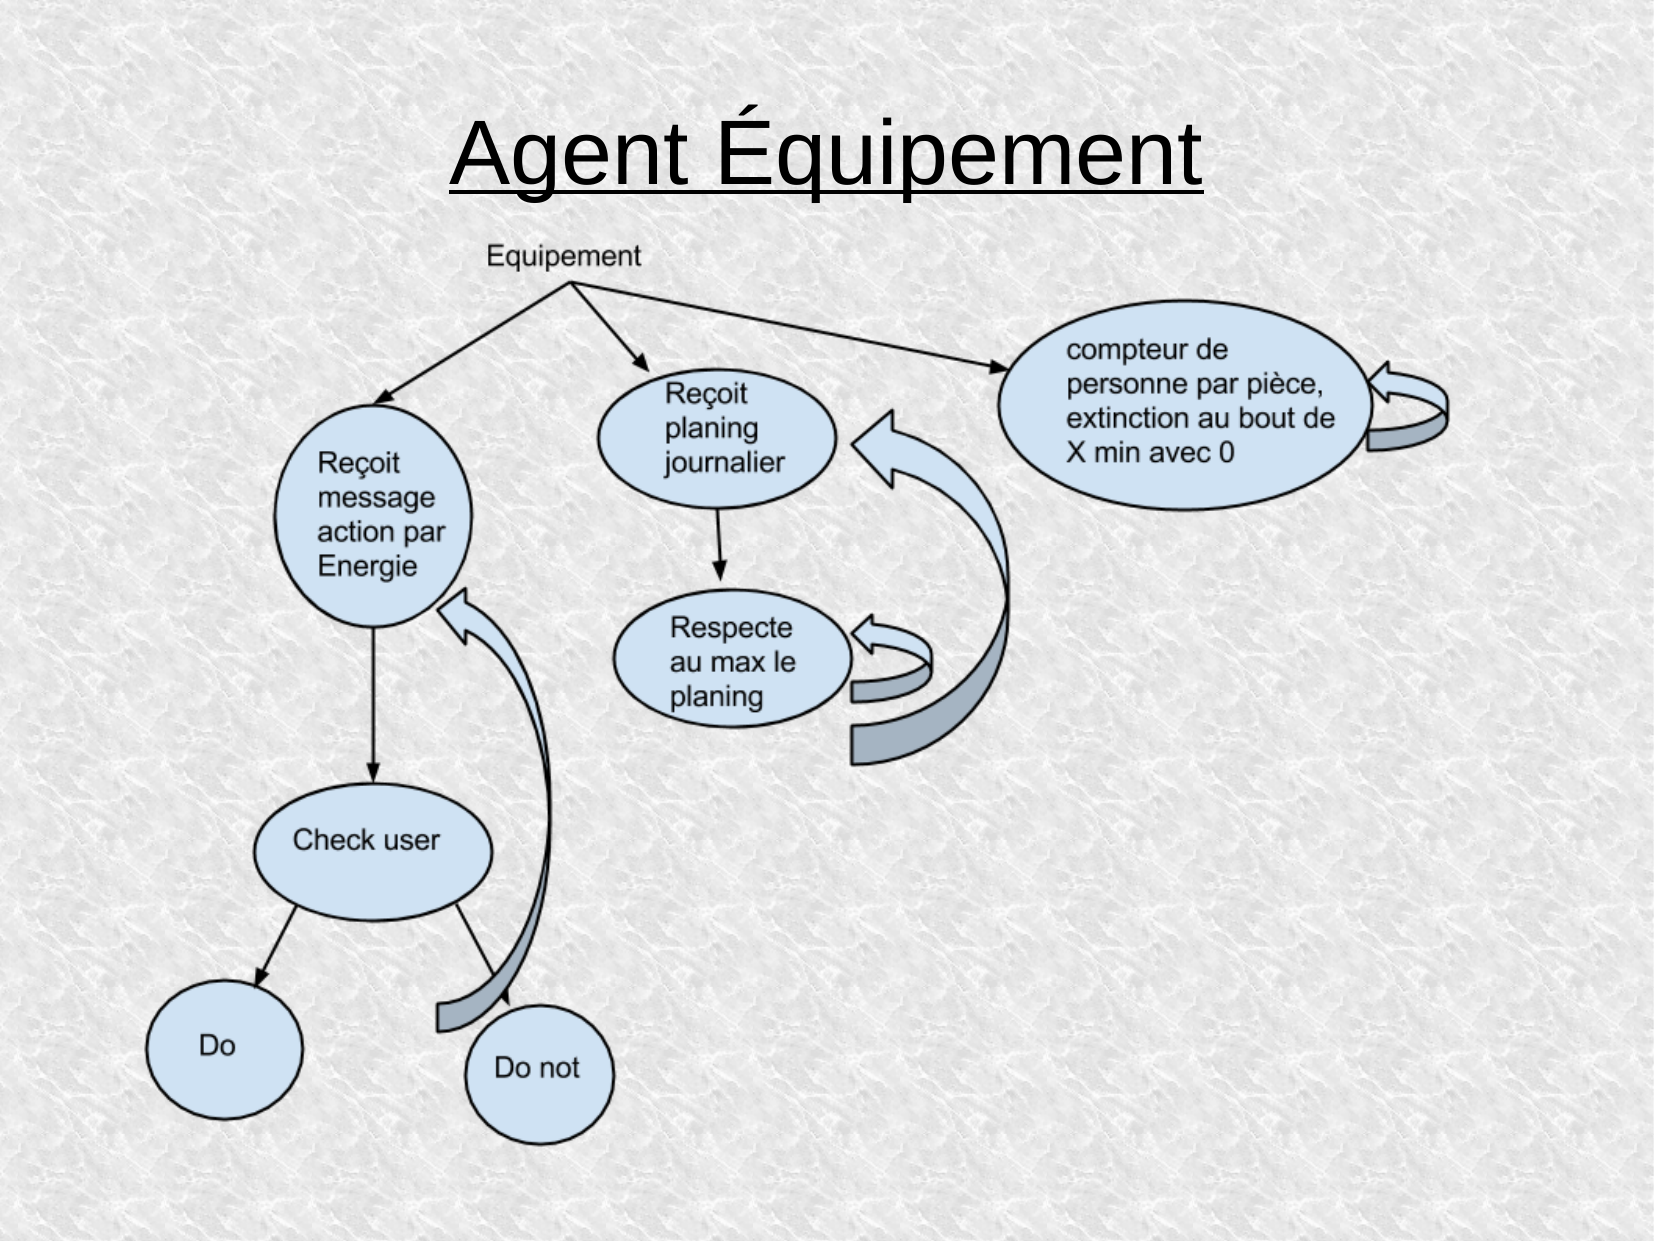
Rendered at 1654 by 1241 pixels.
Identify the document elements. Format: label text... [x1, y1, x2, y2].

title Agent Équipement [82, 49, 1571, 257]
picture [0, 0, 1654, 1241]
